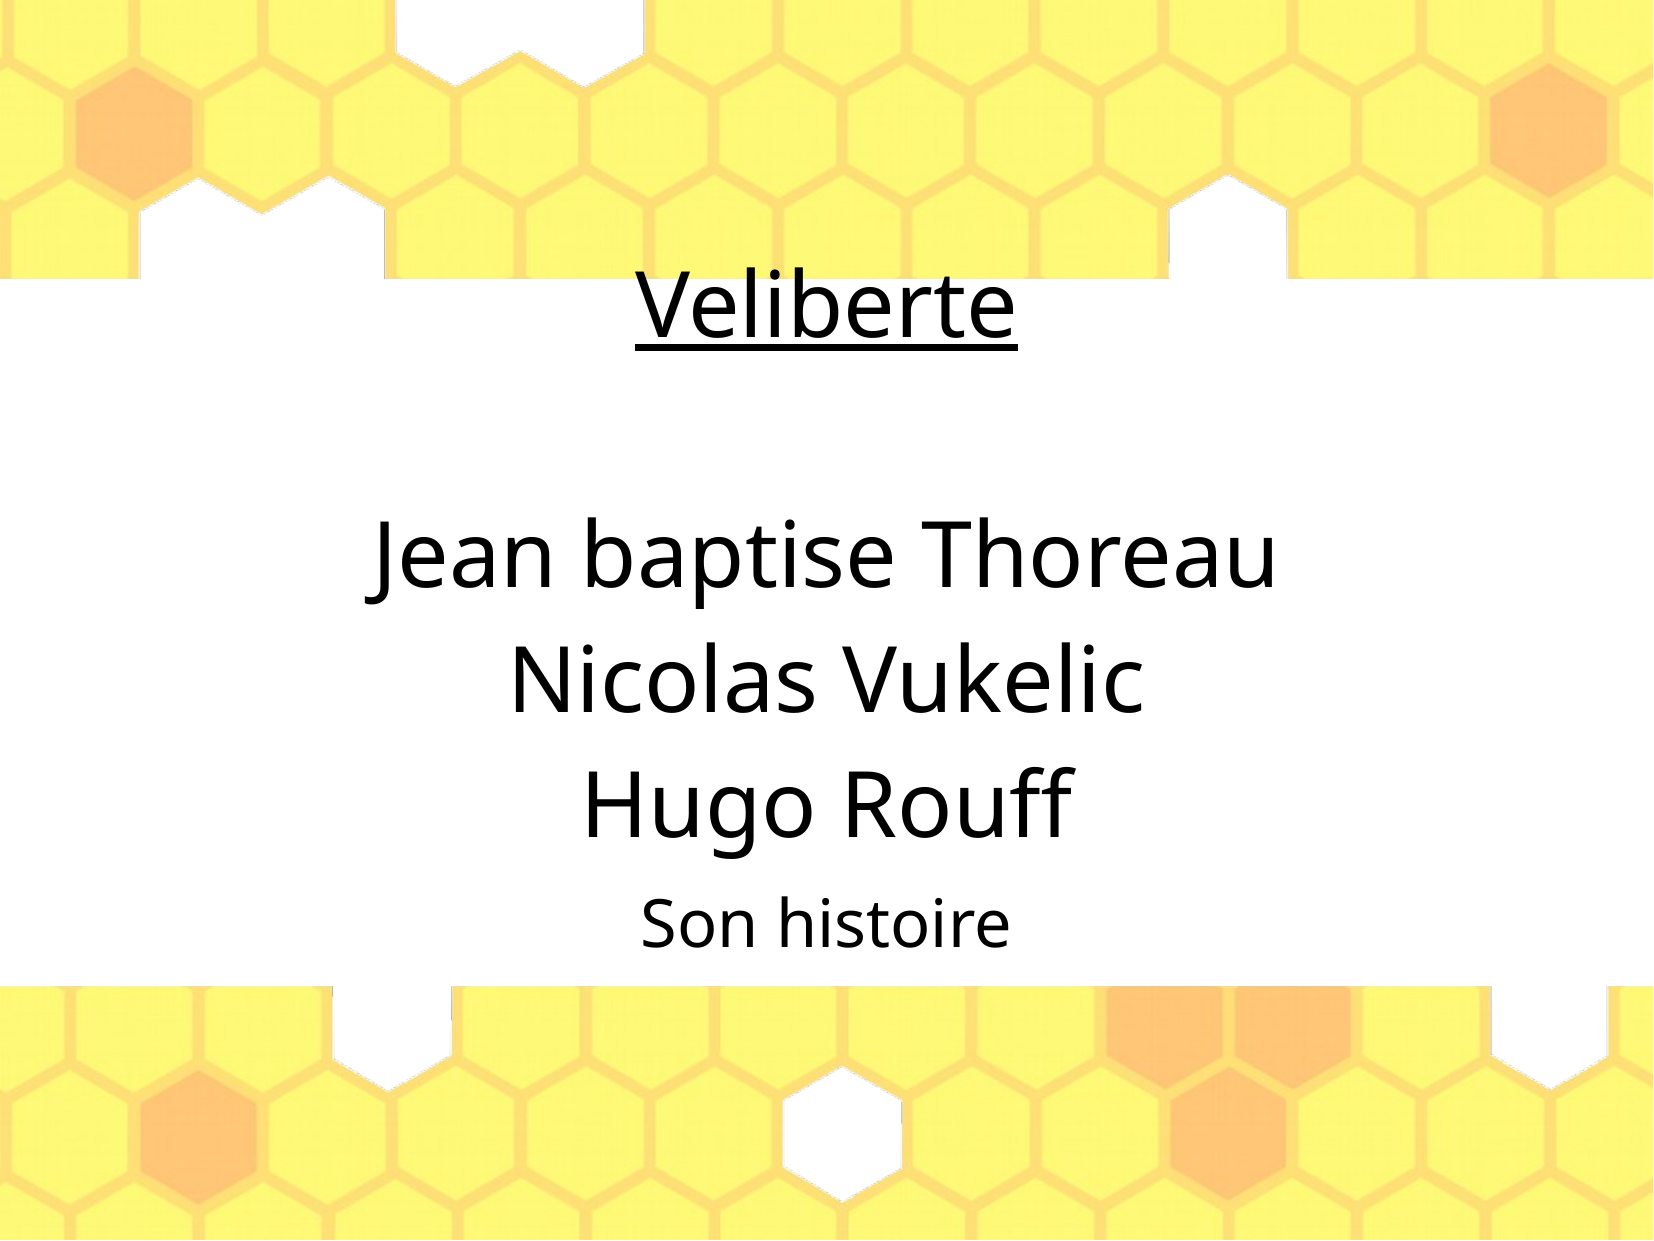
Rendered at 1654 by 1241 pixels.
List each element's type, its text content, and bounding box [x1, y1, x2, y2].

picture [0, 0, 1654, 279]
picture [0, 986, 1654, 1240]
title Veliberte Jean baptise Thoreau Nicolas Vukelic Hugo Rouff [82, 322, 1571, 782]
subtitle Son histoire [82, 826, 1571, 1016]
